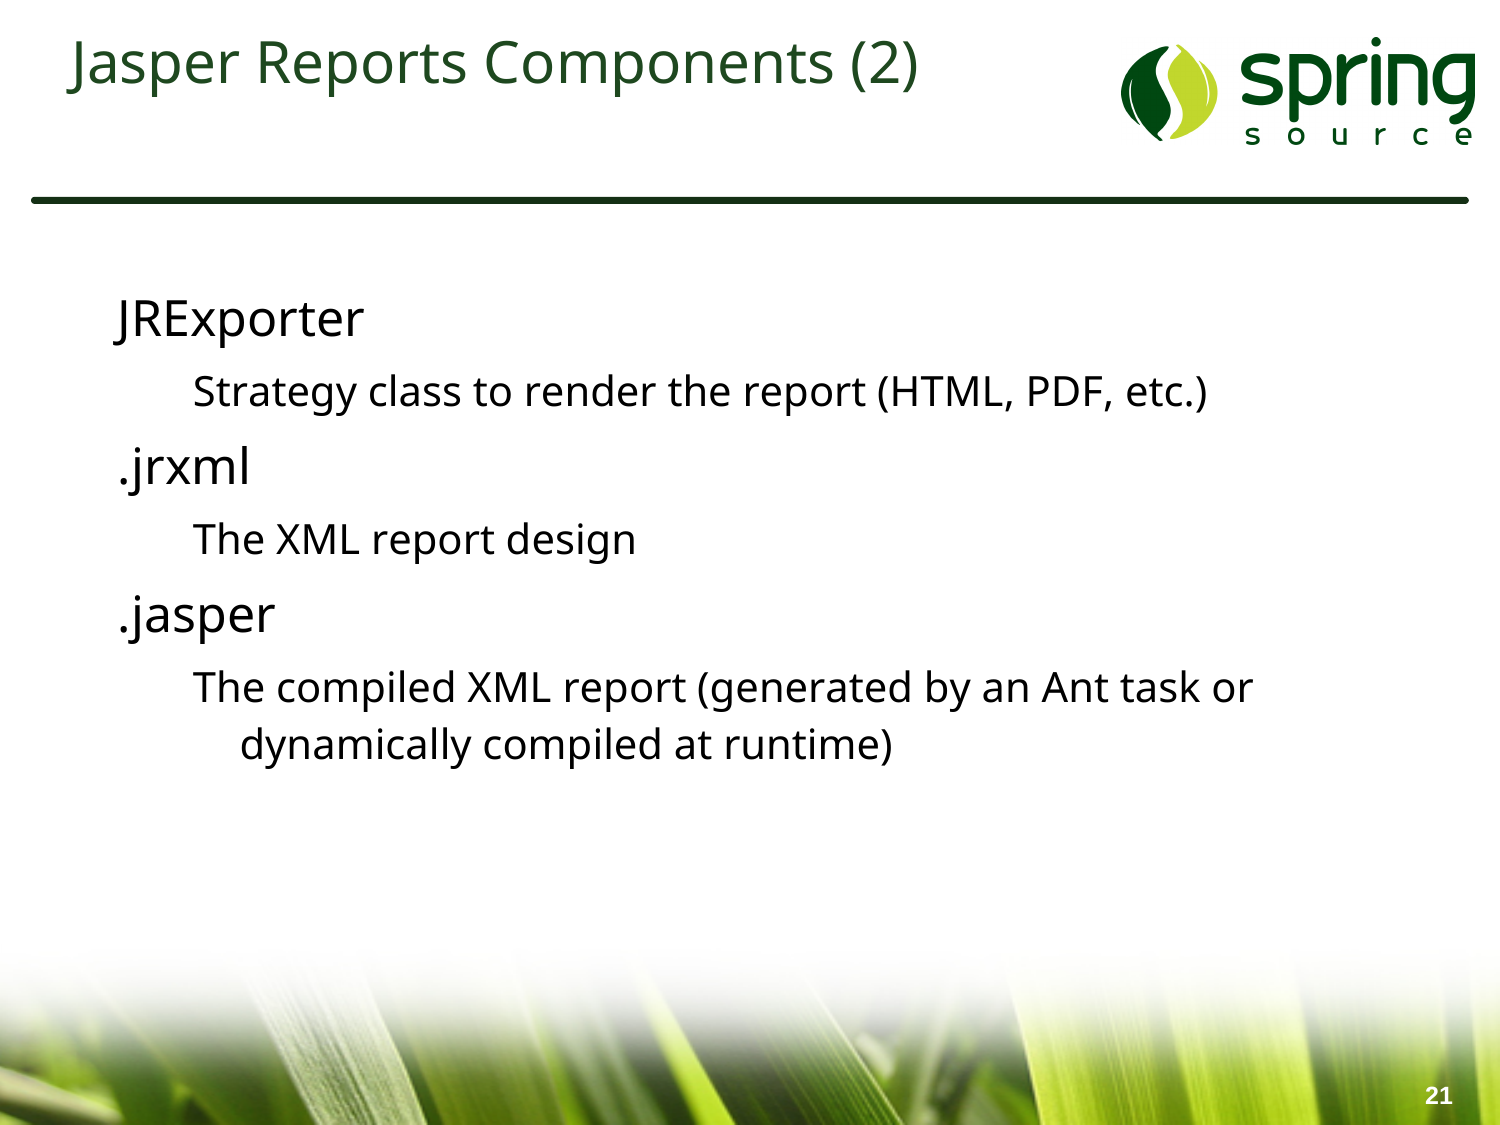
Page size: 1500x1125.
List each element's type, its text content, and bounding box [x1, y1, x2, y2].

list JRExporter Strategy class to render the report (HTML, PDF, etc.) .jrxml The XML report design .jasper The compiled XML report (generated by an Ant task or dynamically compiled at runtime) [103, 275, 1394, 938]
picture [0, 944, 1500, 1125]
picture [1121, 37, 1475, 145]
title Jasper Reports Components (2) [56, 13, 1089, 176]
